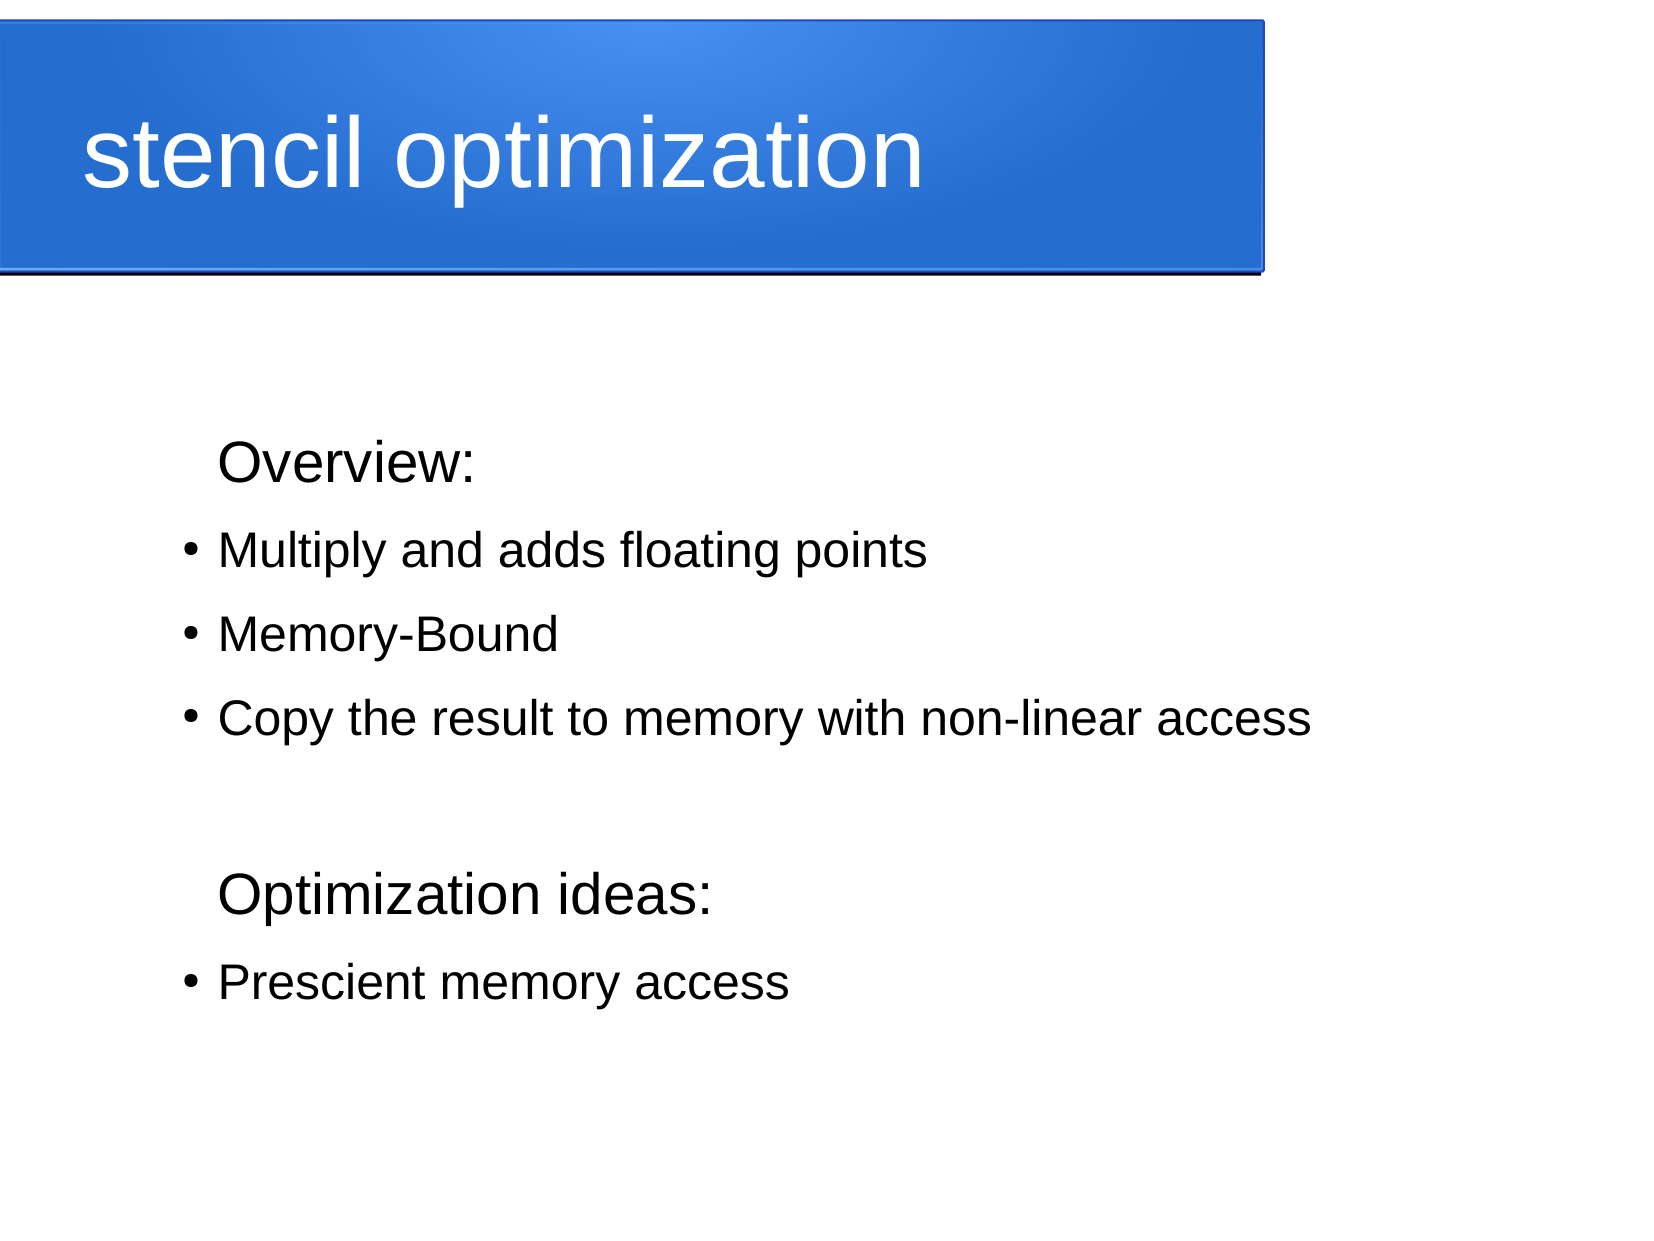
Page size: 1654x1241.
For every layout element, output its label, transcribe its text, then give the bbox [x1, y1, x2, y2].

text_box Overview: Multiply and adds floating points Memory-Bound Copy the result to memory with non-linear access Optimization ideas: Prescient memory access [167, 389, 1488, 986]
title stencil optimization [82, 49, 1250, 257]
